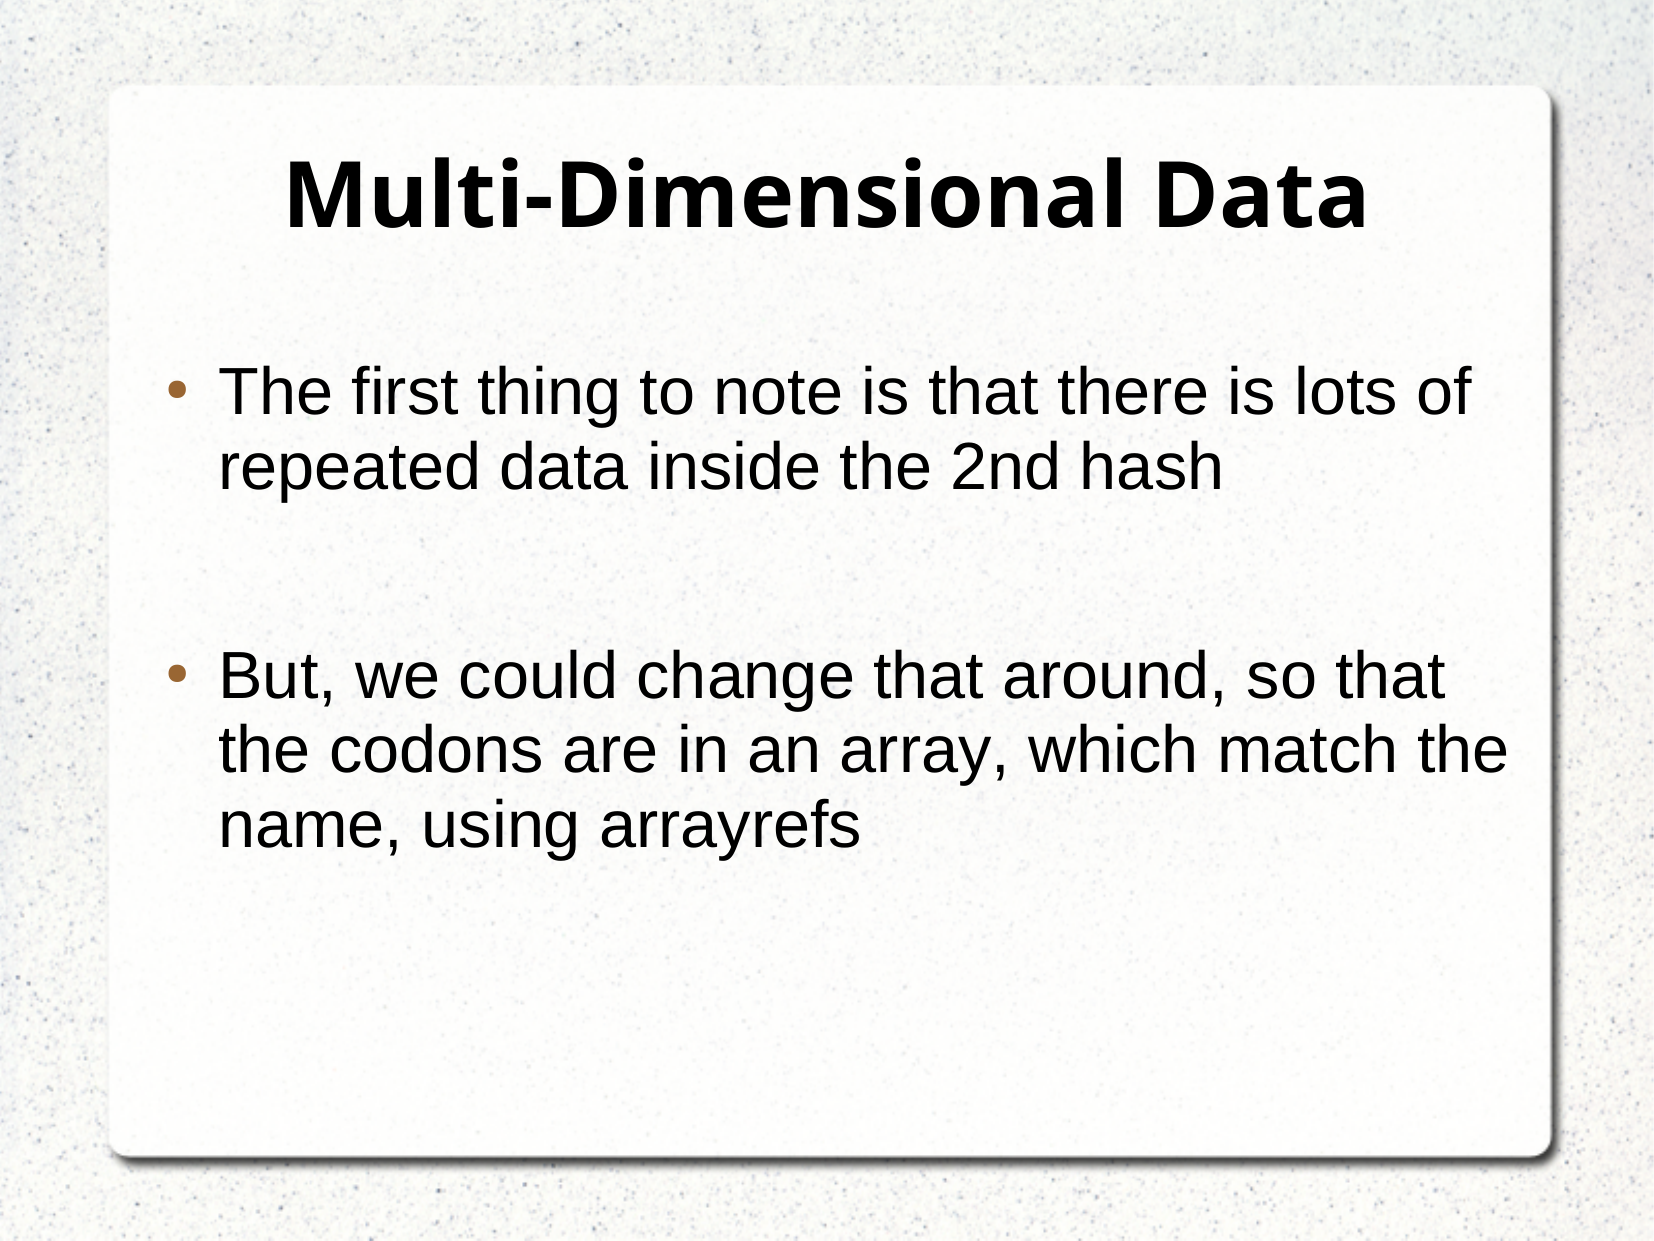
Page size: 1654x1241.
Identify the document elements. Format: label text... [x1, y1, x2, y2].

list The first thing to note is that there is lots of repeated data inside the 2nd hash But, we could change that around, so that the codons are in an array, which match the name, using arrayrefs [147, 354, 1536, 1093]
picture [0, 0, 1654, 1241]
title Multi-Dimensional Data [118, 88, 1536, 296]
